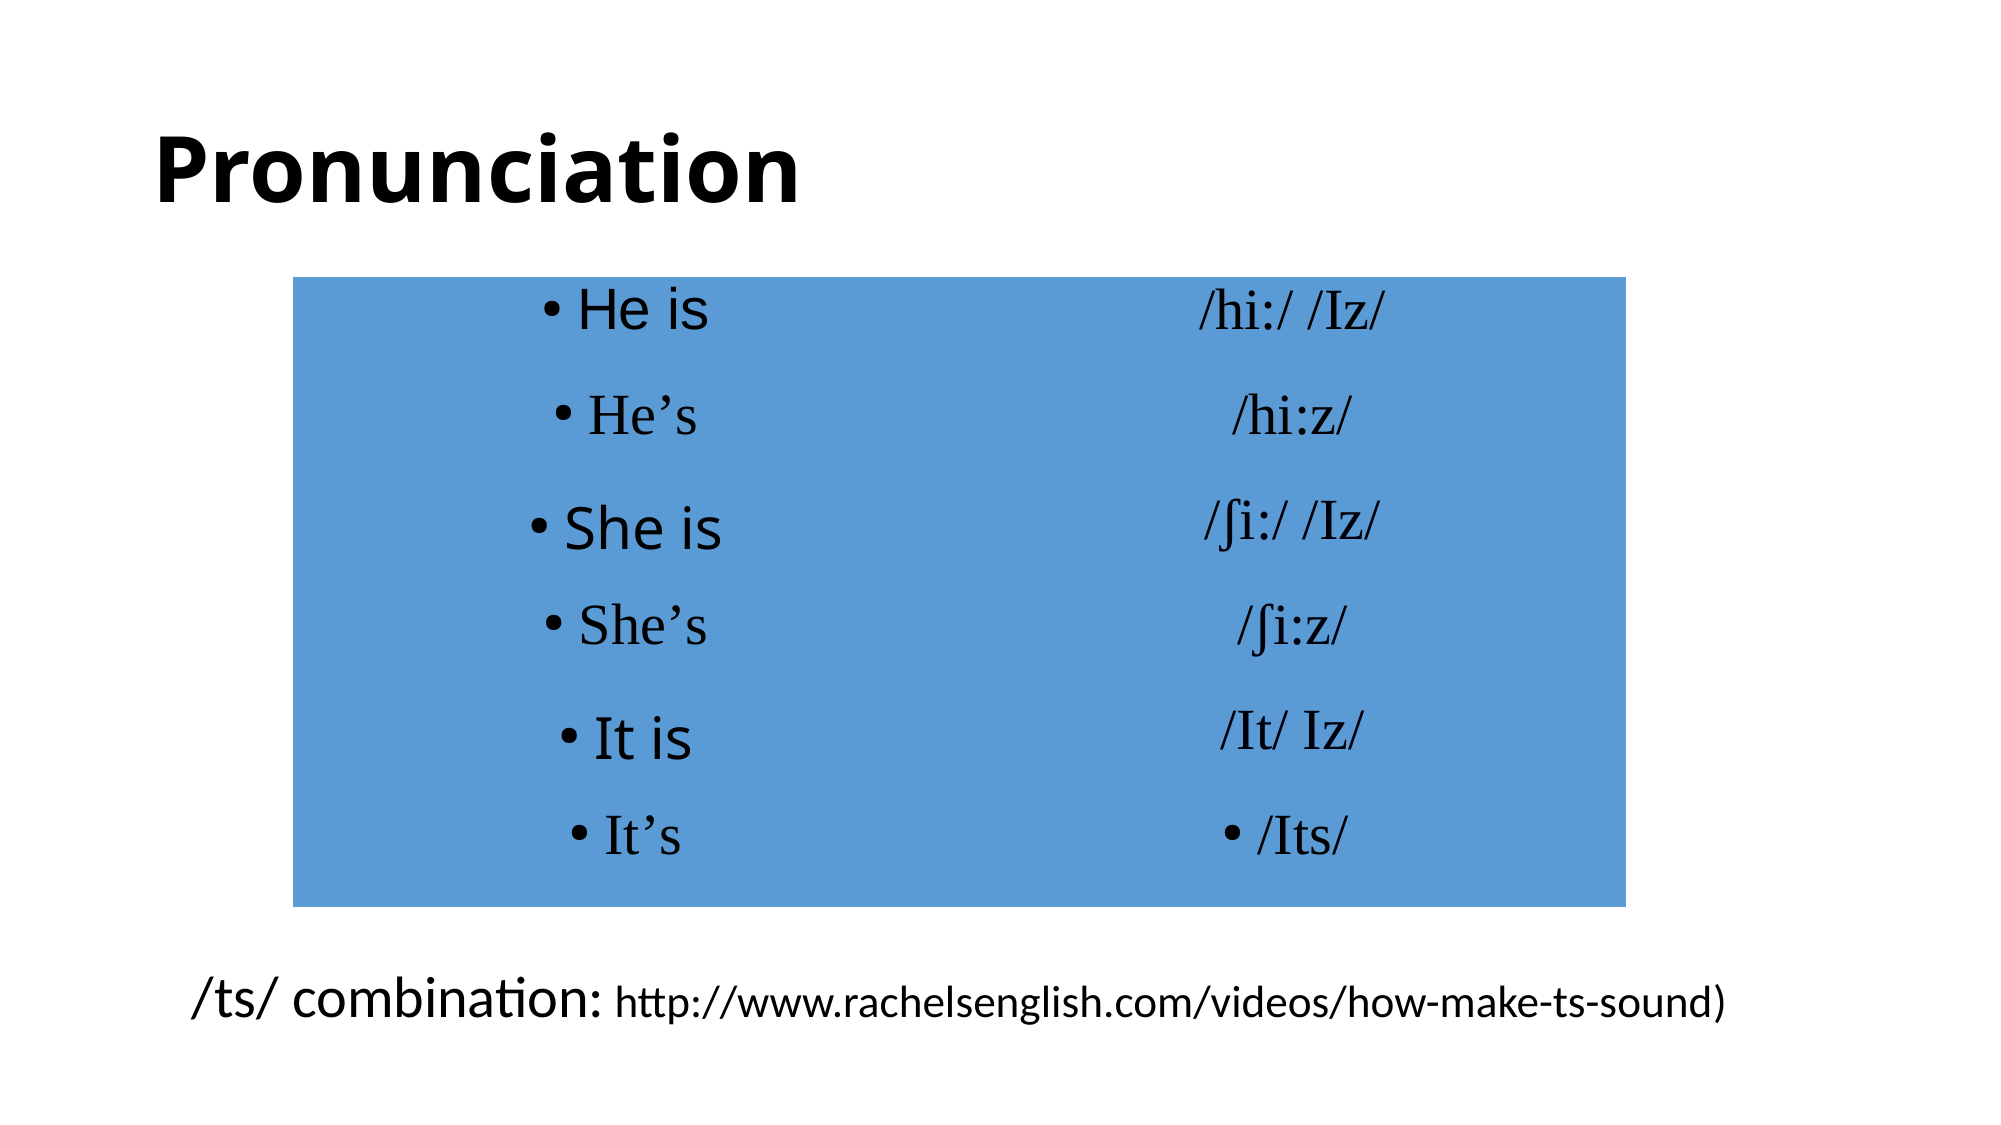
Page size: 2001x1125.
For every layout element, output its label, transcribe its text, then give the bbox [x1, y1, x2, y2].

title Pronunciation [137, 59, 1863, 278]
table_cell It’s [293, 802, 959, 907]
table_cell /ʃi:z/ [959, 592, 1626, 697]
table_cell She’s [293, 592, 959, 697]
table_cell It is [293, 697, 959, 802]
table_cell /It/ Iz/ [959, 697, 1626, 802]
table_header He is [293, 277, 959, 382]
table_cell She is [293, 487, 959, 592]
table_cell /hi:z/ [959, 382, 1626, 487]
table_cell /ʃi:/ /Iz/ [959, 487, 1626, 592]
table_cell /Its/ [959, 802, 1626, 907]
table_header /hi:/ /Iz/ [959, 277, 1626, 382]
table_cell He’s [293, 382, 959, 487]
list /ts/ combination: http://www.rachelsenglish.com/videos/how-make-ts-sound) [118, 967, 1801, 1076]
